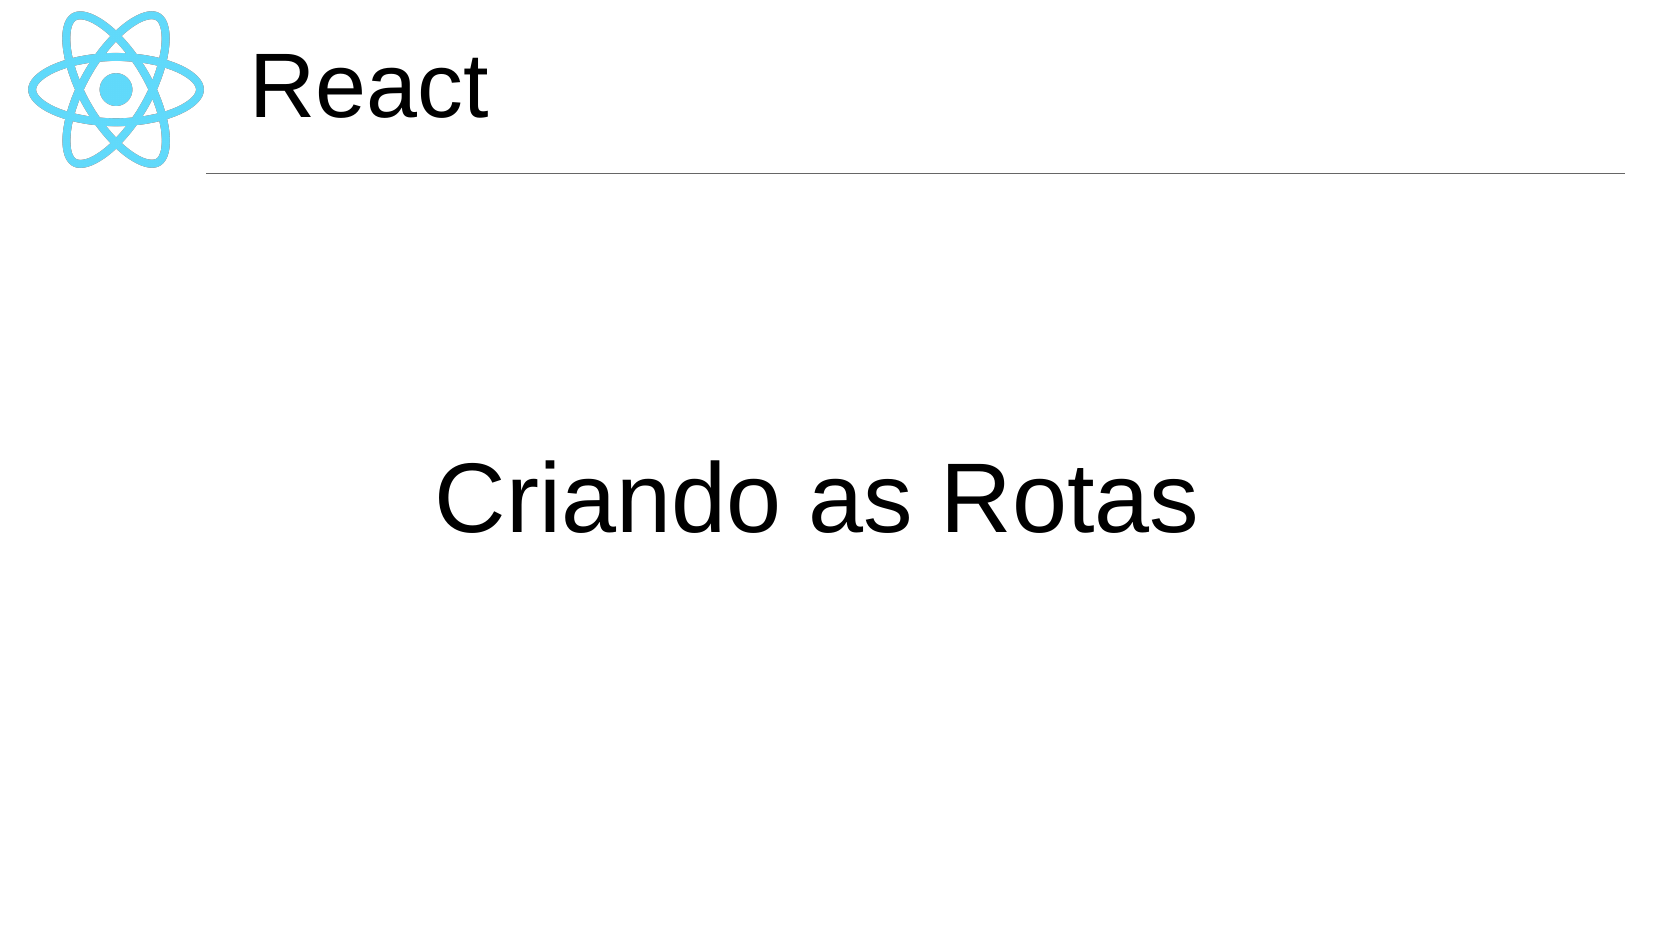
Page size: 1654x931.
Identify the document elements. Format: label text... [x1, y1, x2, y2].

picture [0, 0, 292, 207]
list Criando as Rotas [383, 442, 1211, 621]
title React [292, 7, 1654, 164]
